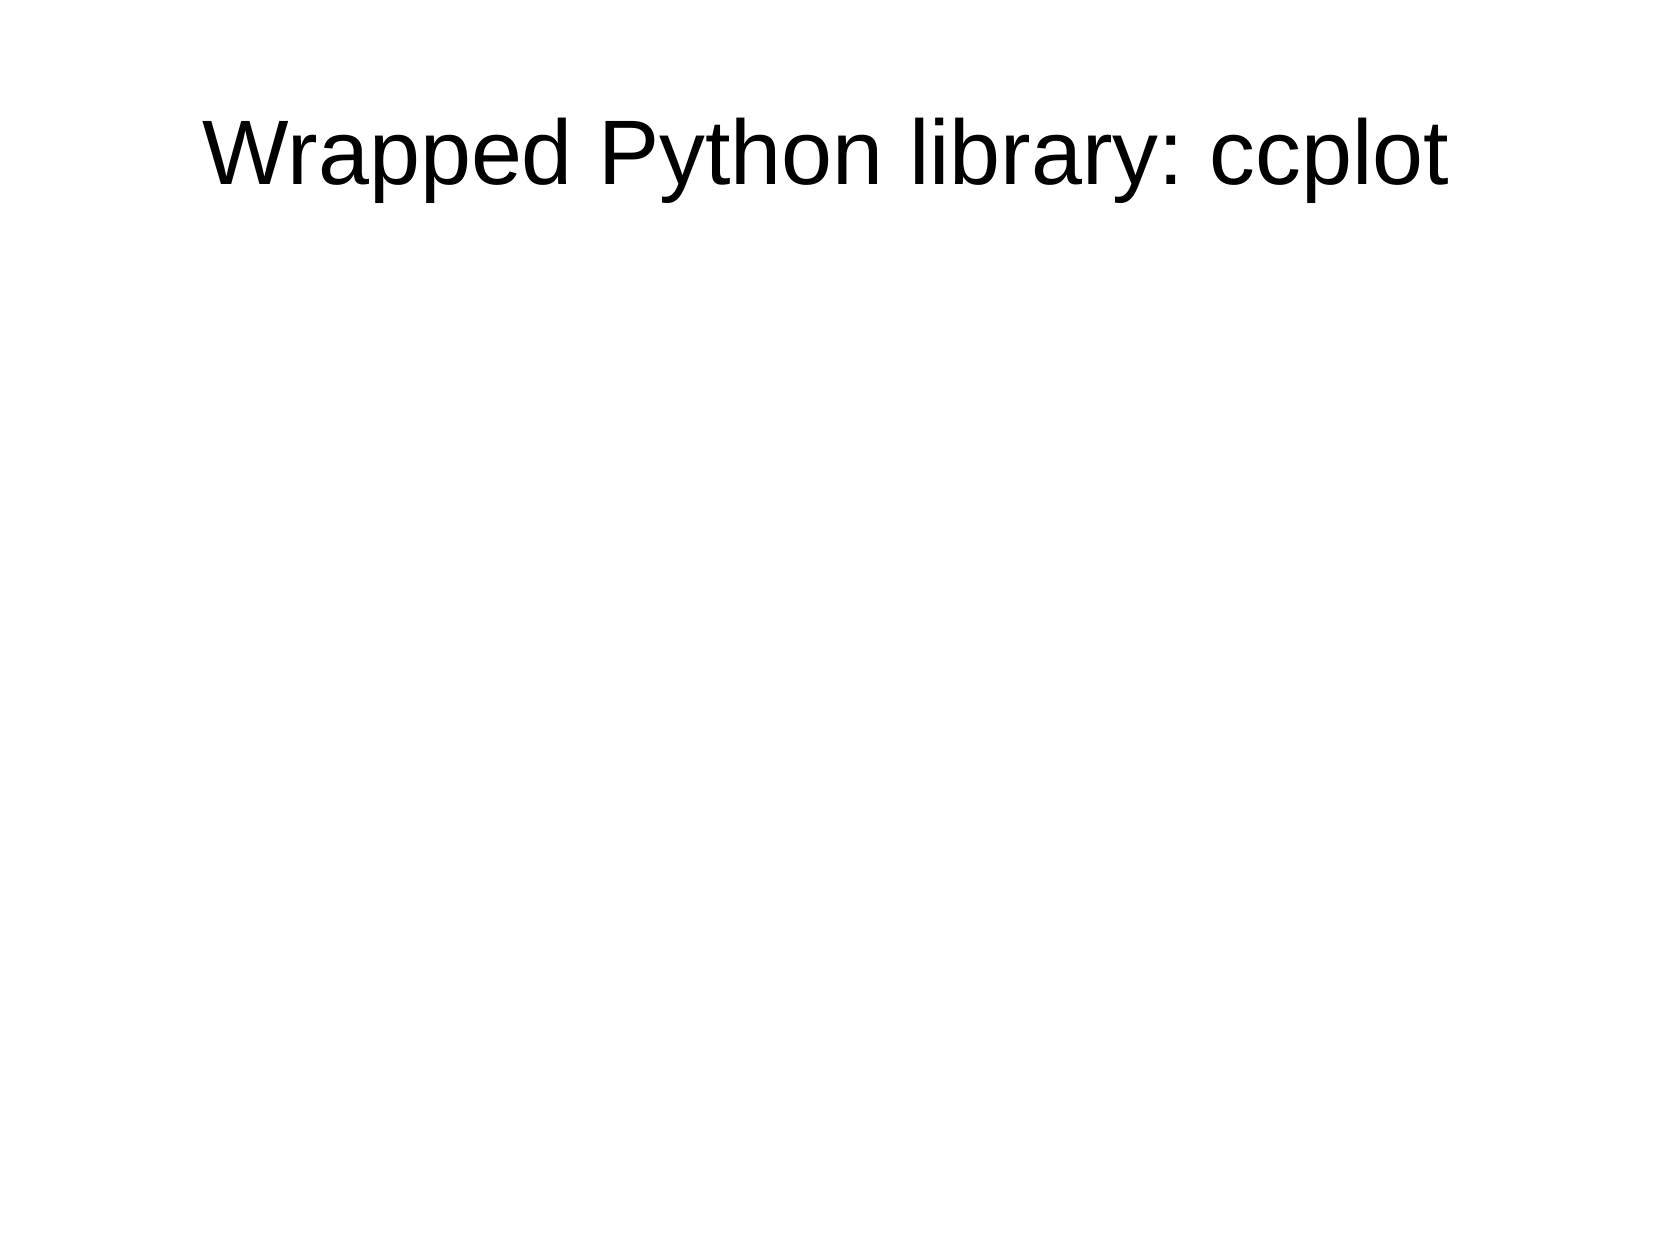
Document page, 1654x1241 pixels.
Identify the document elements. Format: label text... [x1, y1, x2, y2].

title Wrapped Python library: ccplot [82, 49, 1571, 257]
